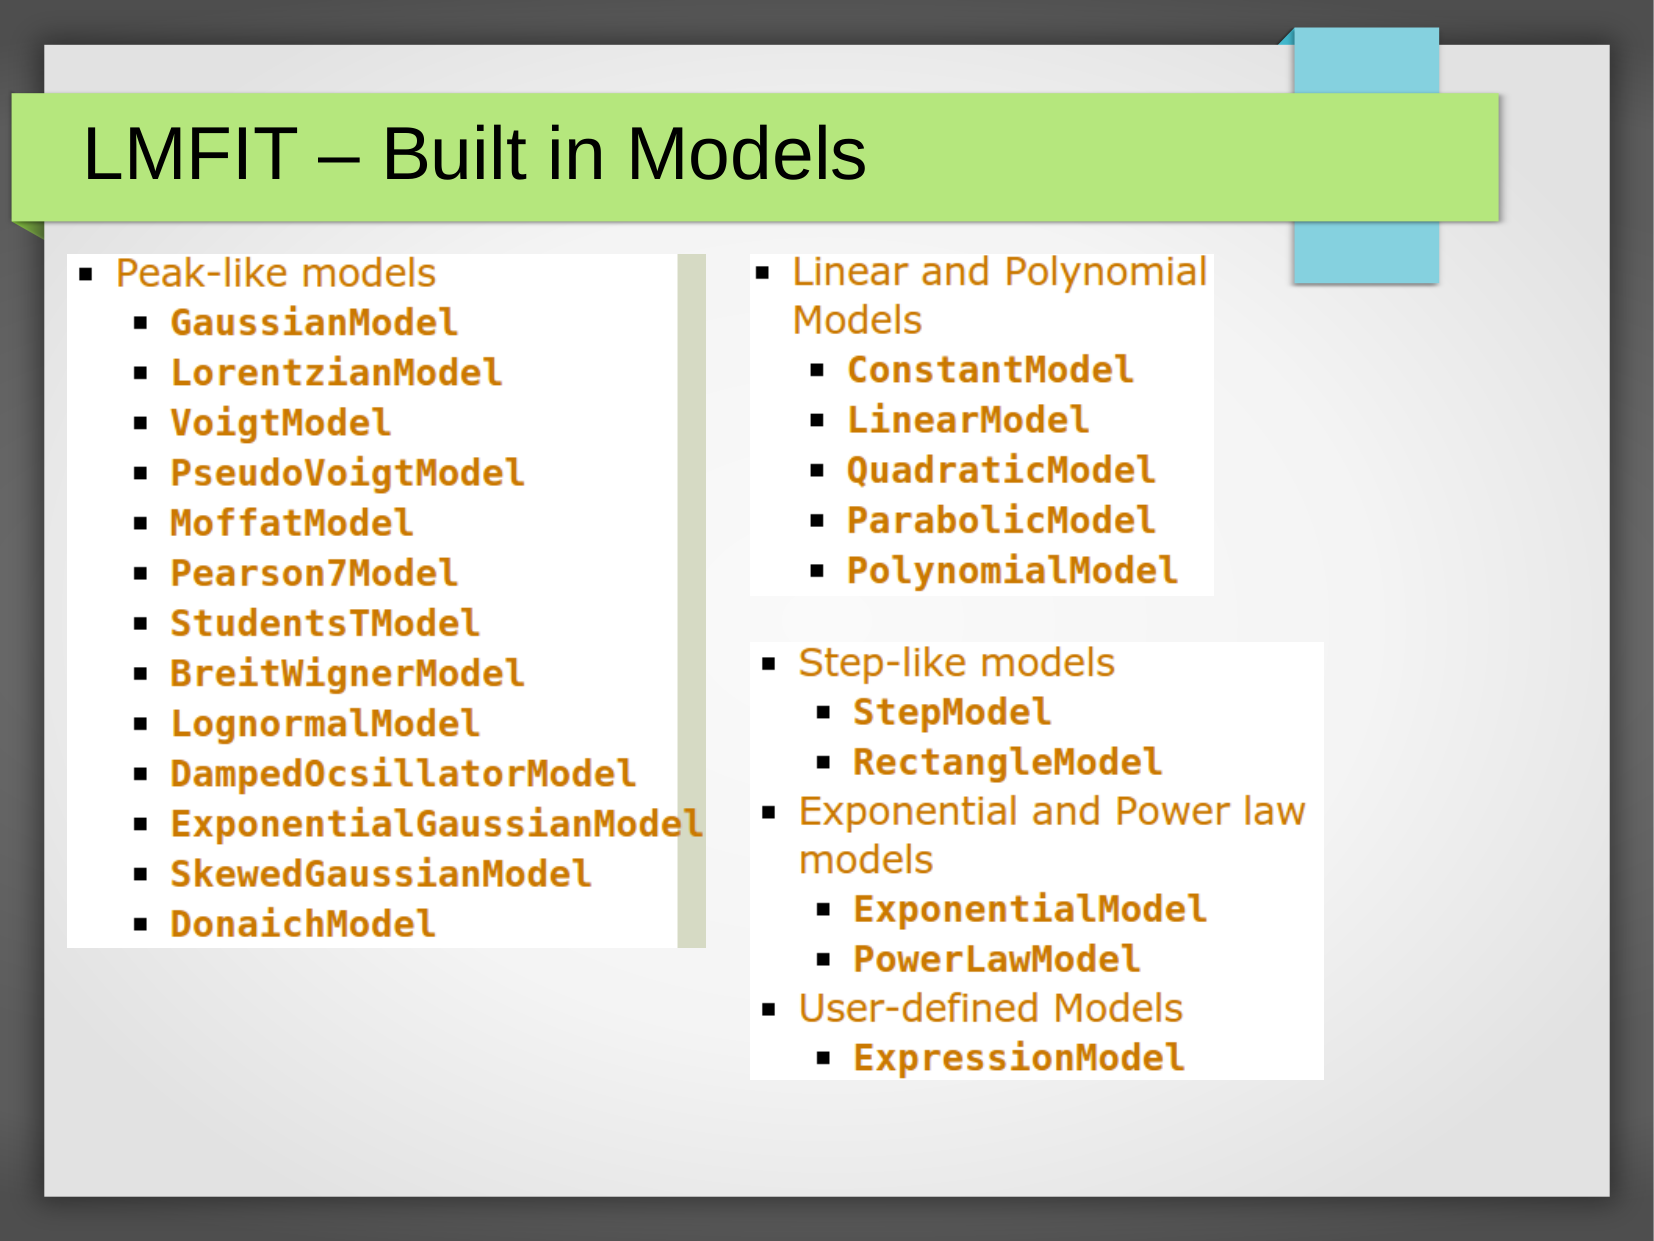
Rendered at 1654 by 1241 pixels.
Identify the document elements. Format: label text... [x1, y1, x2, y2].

title LMFIT – Built in Models [82, 94, 1264, 213]
picture [0, 0, 1654, 1241]
